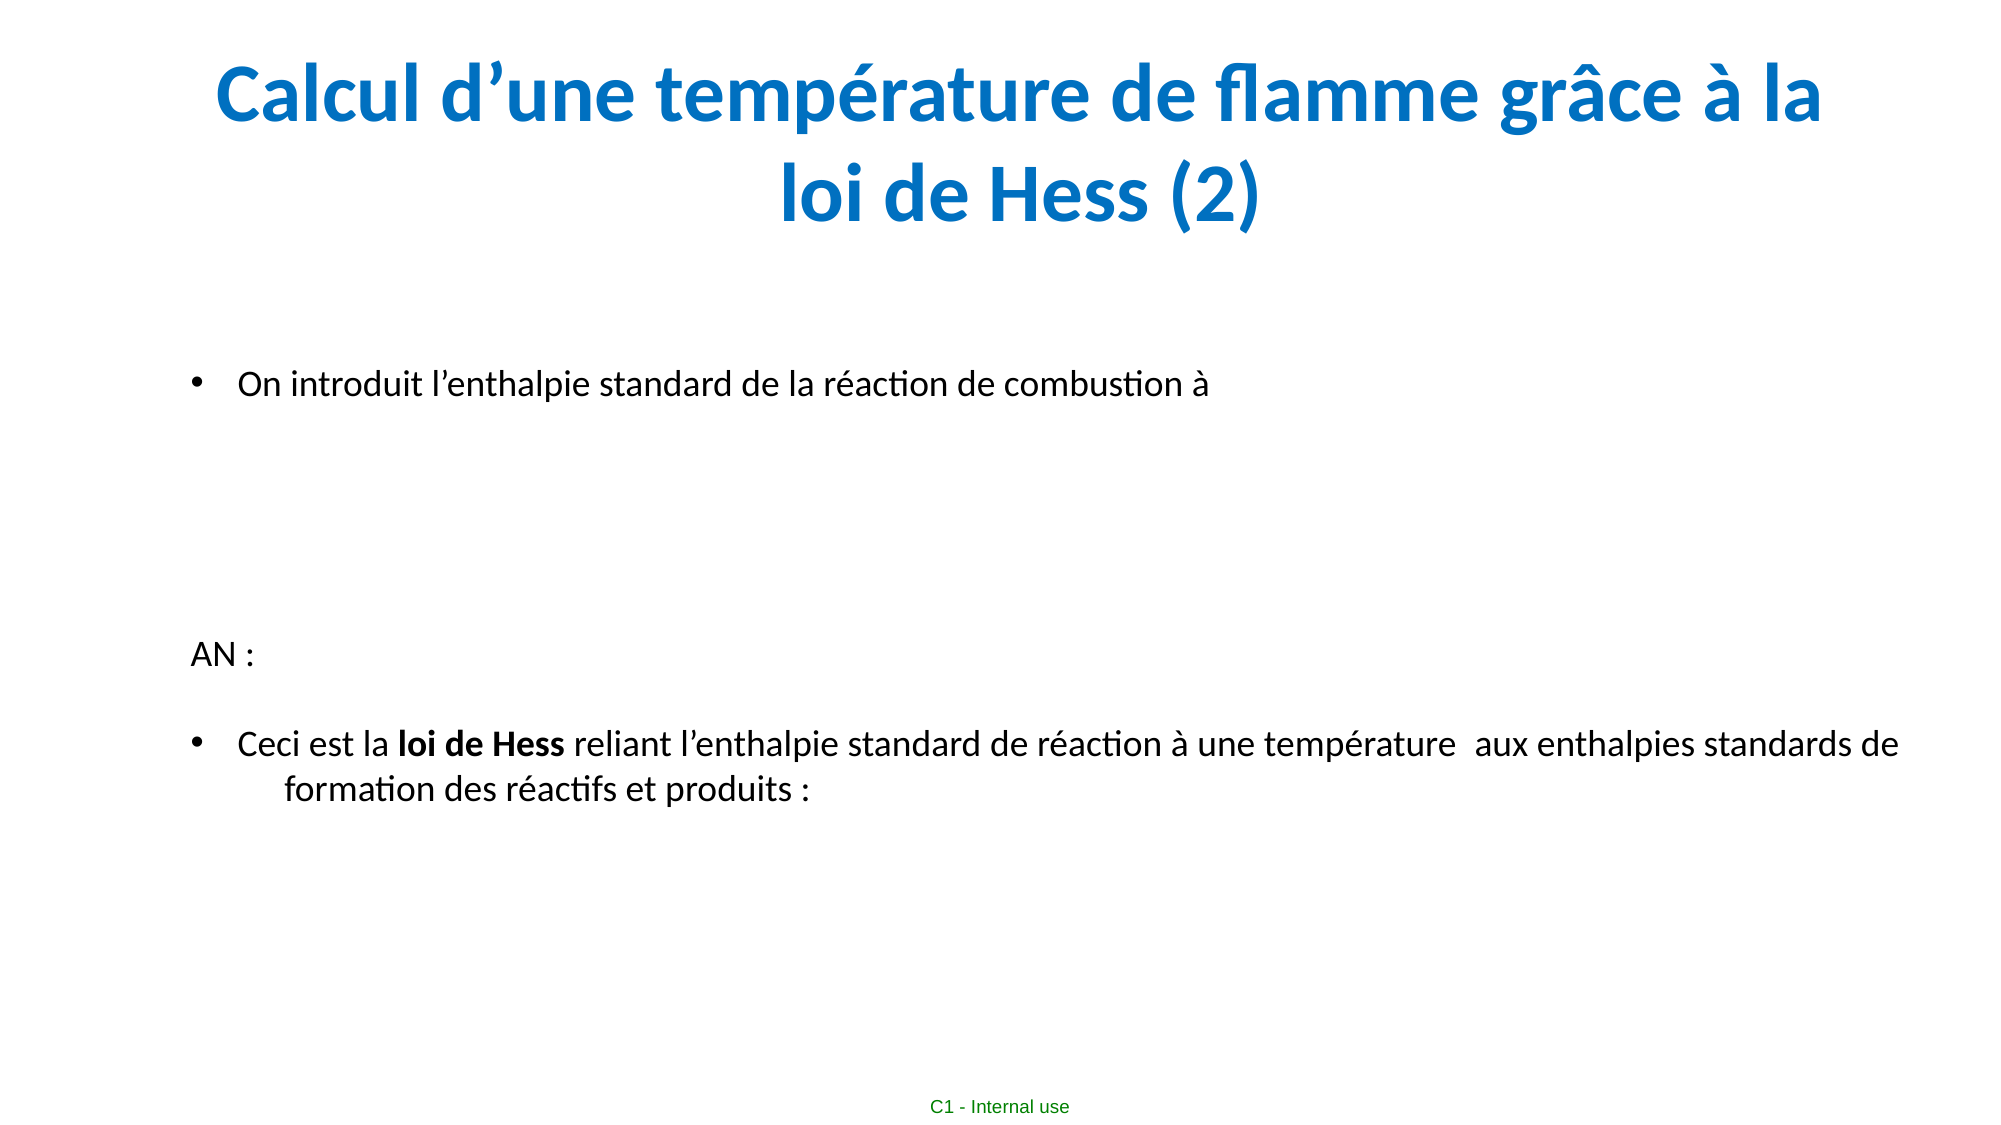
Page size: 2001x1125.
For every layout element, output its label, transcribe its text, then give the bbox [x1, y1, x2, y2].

text_box Calcul d’une température de flamme grâce à la loi de Hess (2) [170, 30, 1872, 248]
text_box On introduit l’enthalpie standard de la réaction de combustion à AN : Ceci est la loi de Hess reliant l’enthalpie standard de réaction à une température aux enthalpies standards de formation des réactifs et produits : [175, 351, 1974, 959]
